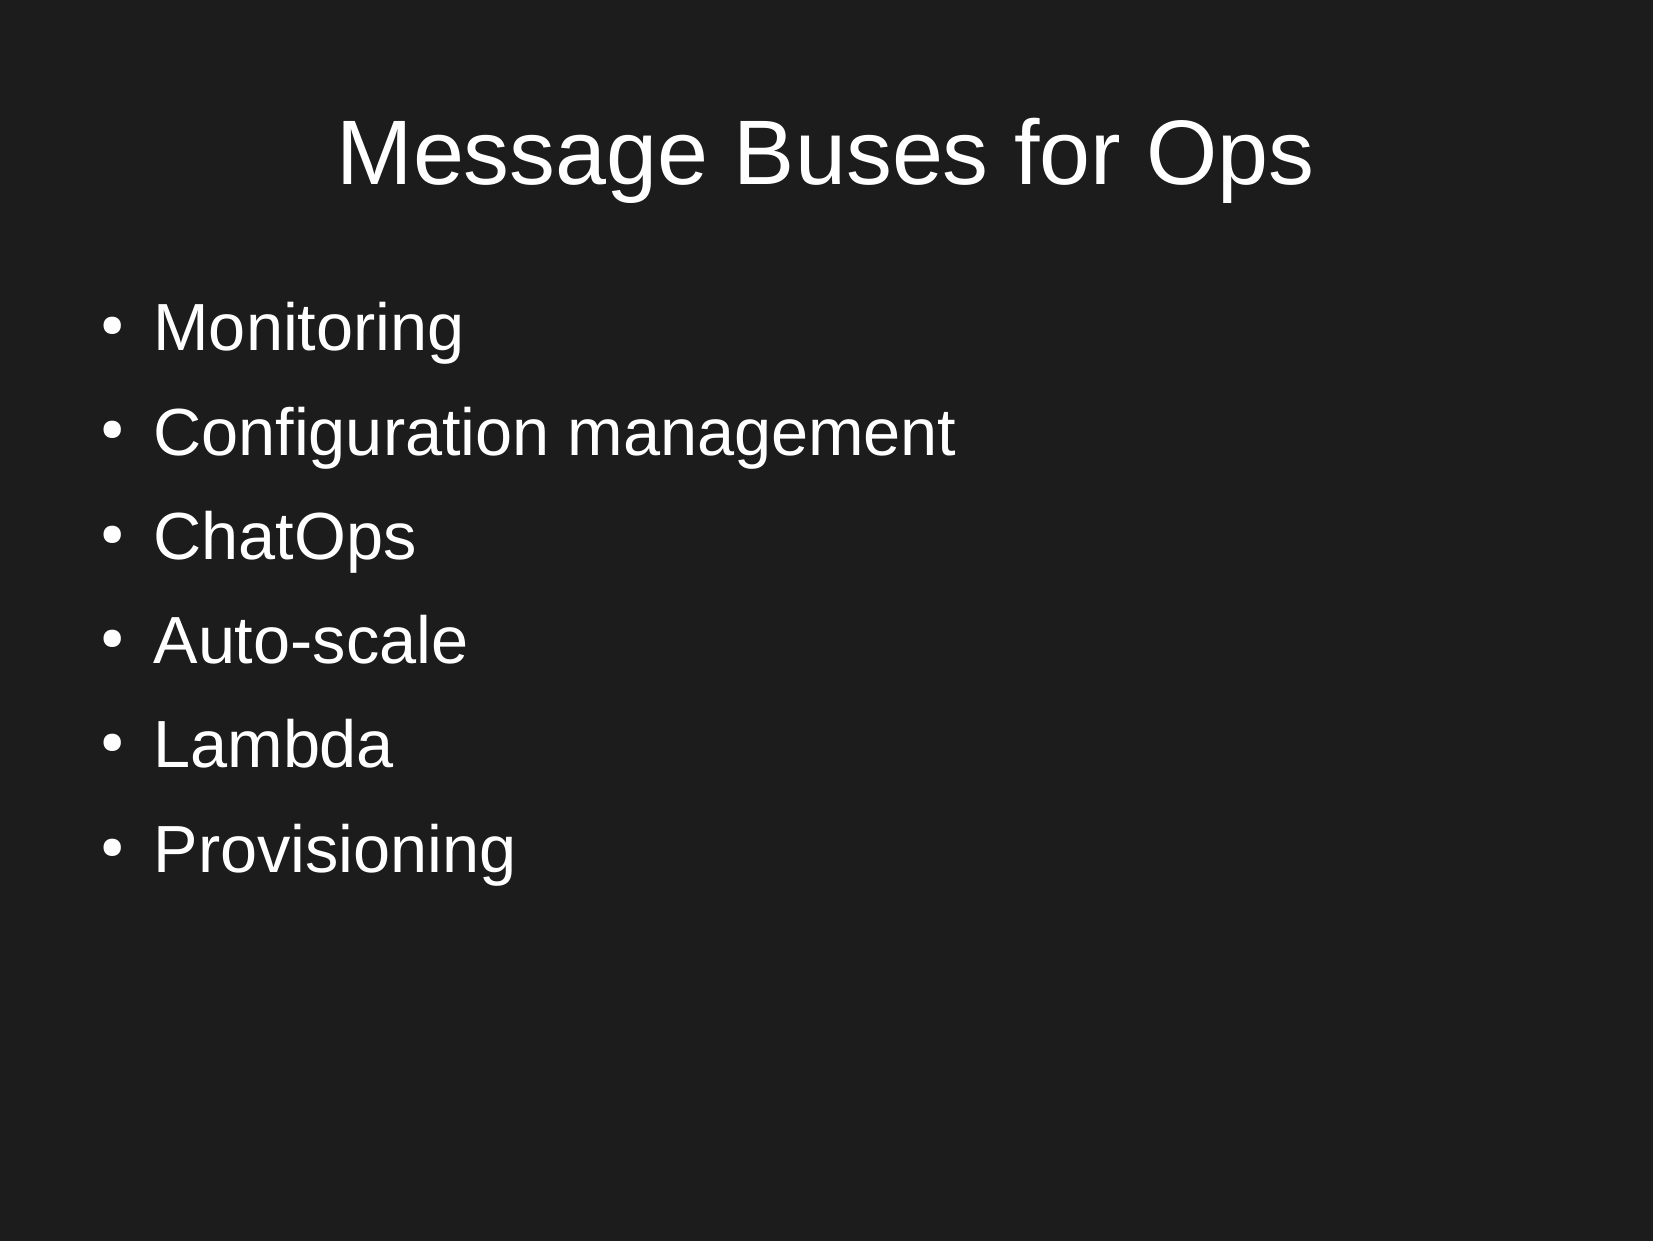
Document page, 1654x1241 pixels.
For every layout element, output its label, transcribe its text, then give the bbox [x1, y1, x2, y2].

title Message Buses for Ops [82, 49, 1571, 257]
list Monitoring Configuration management ChatOps Auto-scale Lambda Provisioning [82, 290, 1571, 1010]
